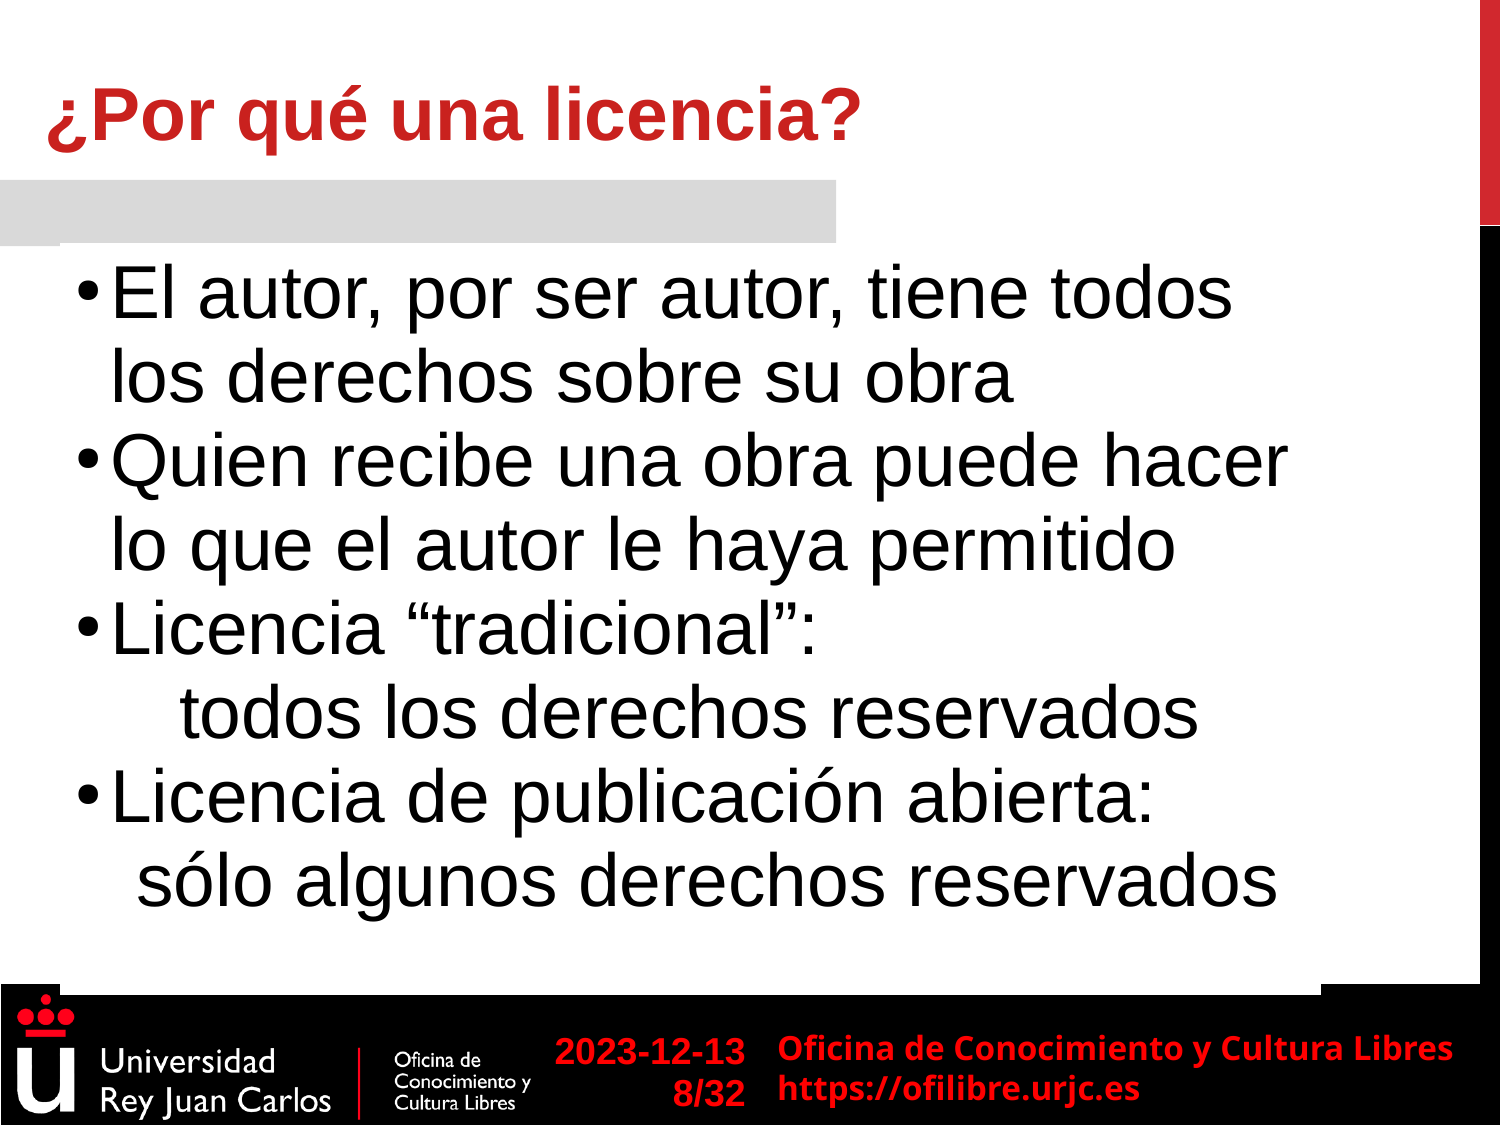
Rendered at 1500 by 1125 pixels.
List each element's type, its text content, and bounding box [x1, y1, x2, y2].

text_box El autor, por ser autor, tiene todos los derechos sobre su obra Quien recibe una obra puede hacer lo que el autor le haya permitido Licencia “tradicional”: todos los derechos reservados Licencia de publicación abierta: sólo algunos derechos reservados [60, 243, 1321, 995]
text_box ¿Por qué una licencia? [30, 64, 1306, 248]
picture [17, 994, 531, 1120]
title [75, 7, 1425, 196]
